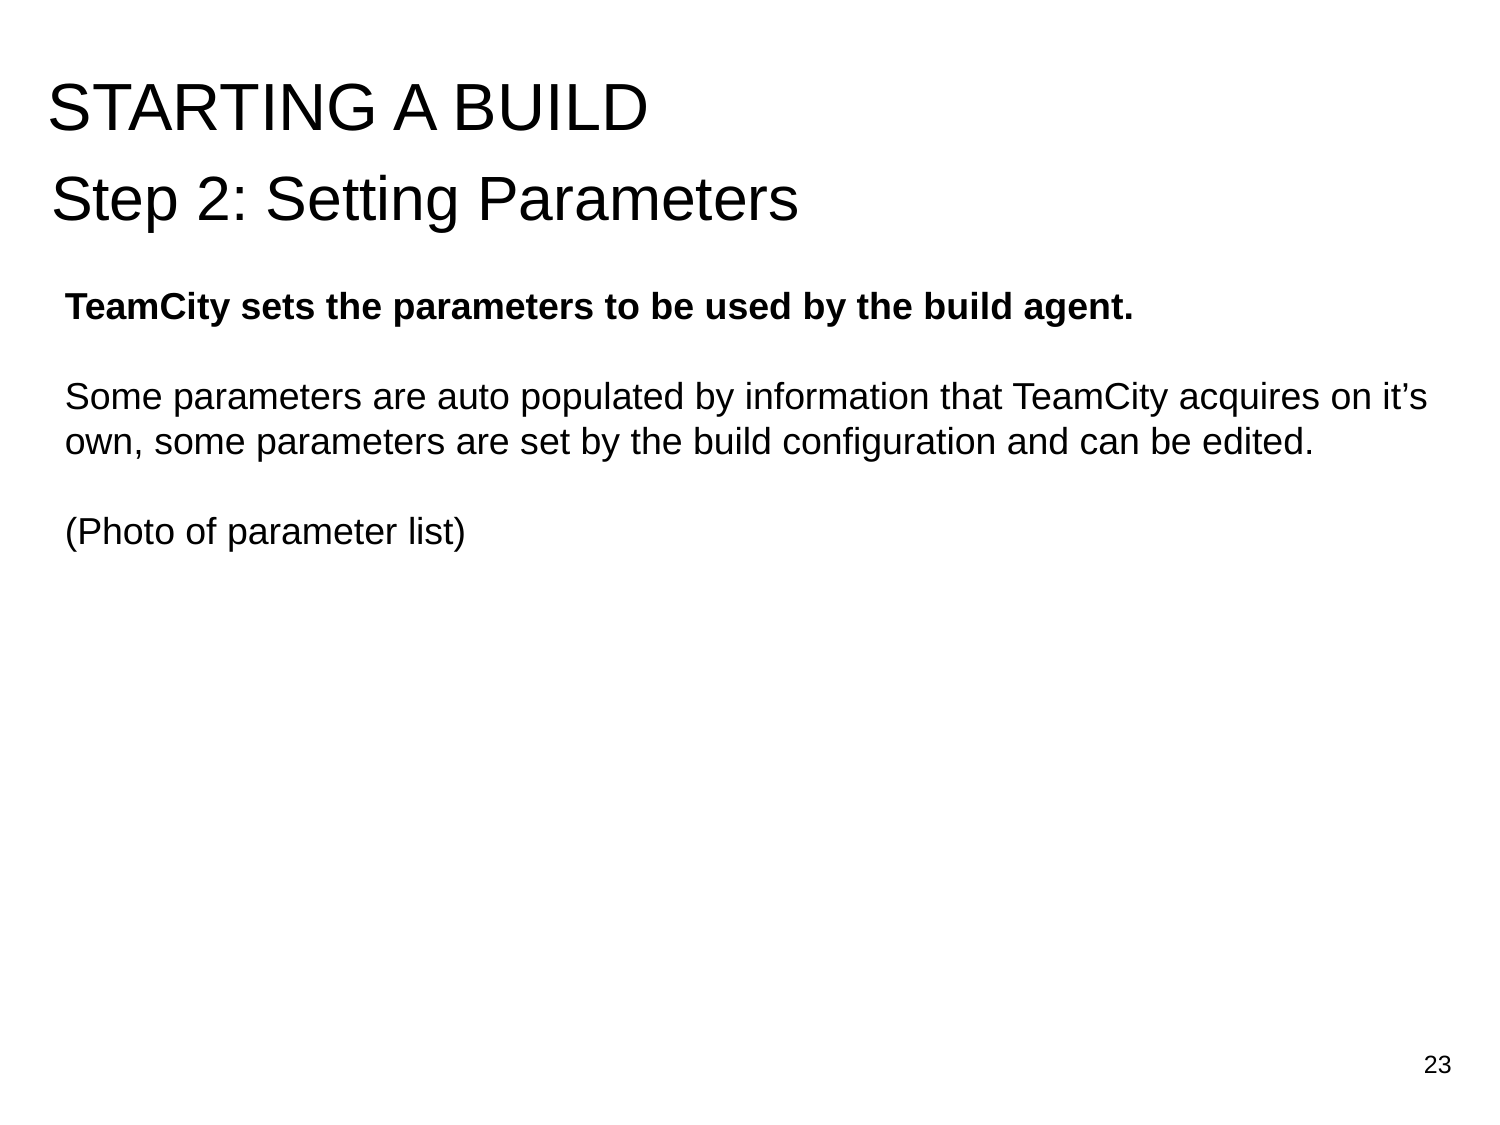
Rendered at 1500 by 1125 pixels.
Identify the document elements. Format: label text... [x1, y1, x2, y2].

text_box TeamCity sets the parameters to be used by the build agent. Some parameters are auto populated by information that TeamCity acquires on it’s own, some parameters are set by the build configuration and can be edited. (Photo of parameter list) [49, 274, 1463, 560]
slide_number <number> [1325, 1047, 1452, 1080]
title Starting a build [48, 57, 1452, 150]
list Step 2: Setting Parameters [48, 150, 1452, 241]
